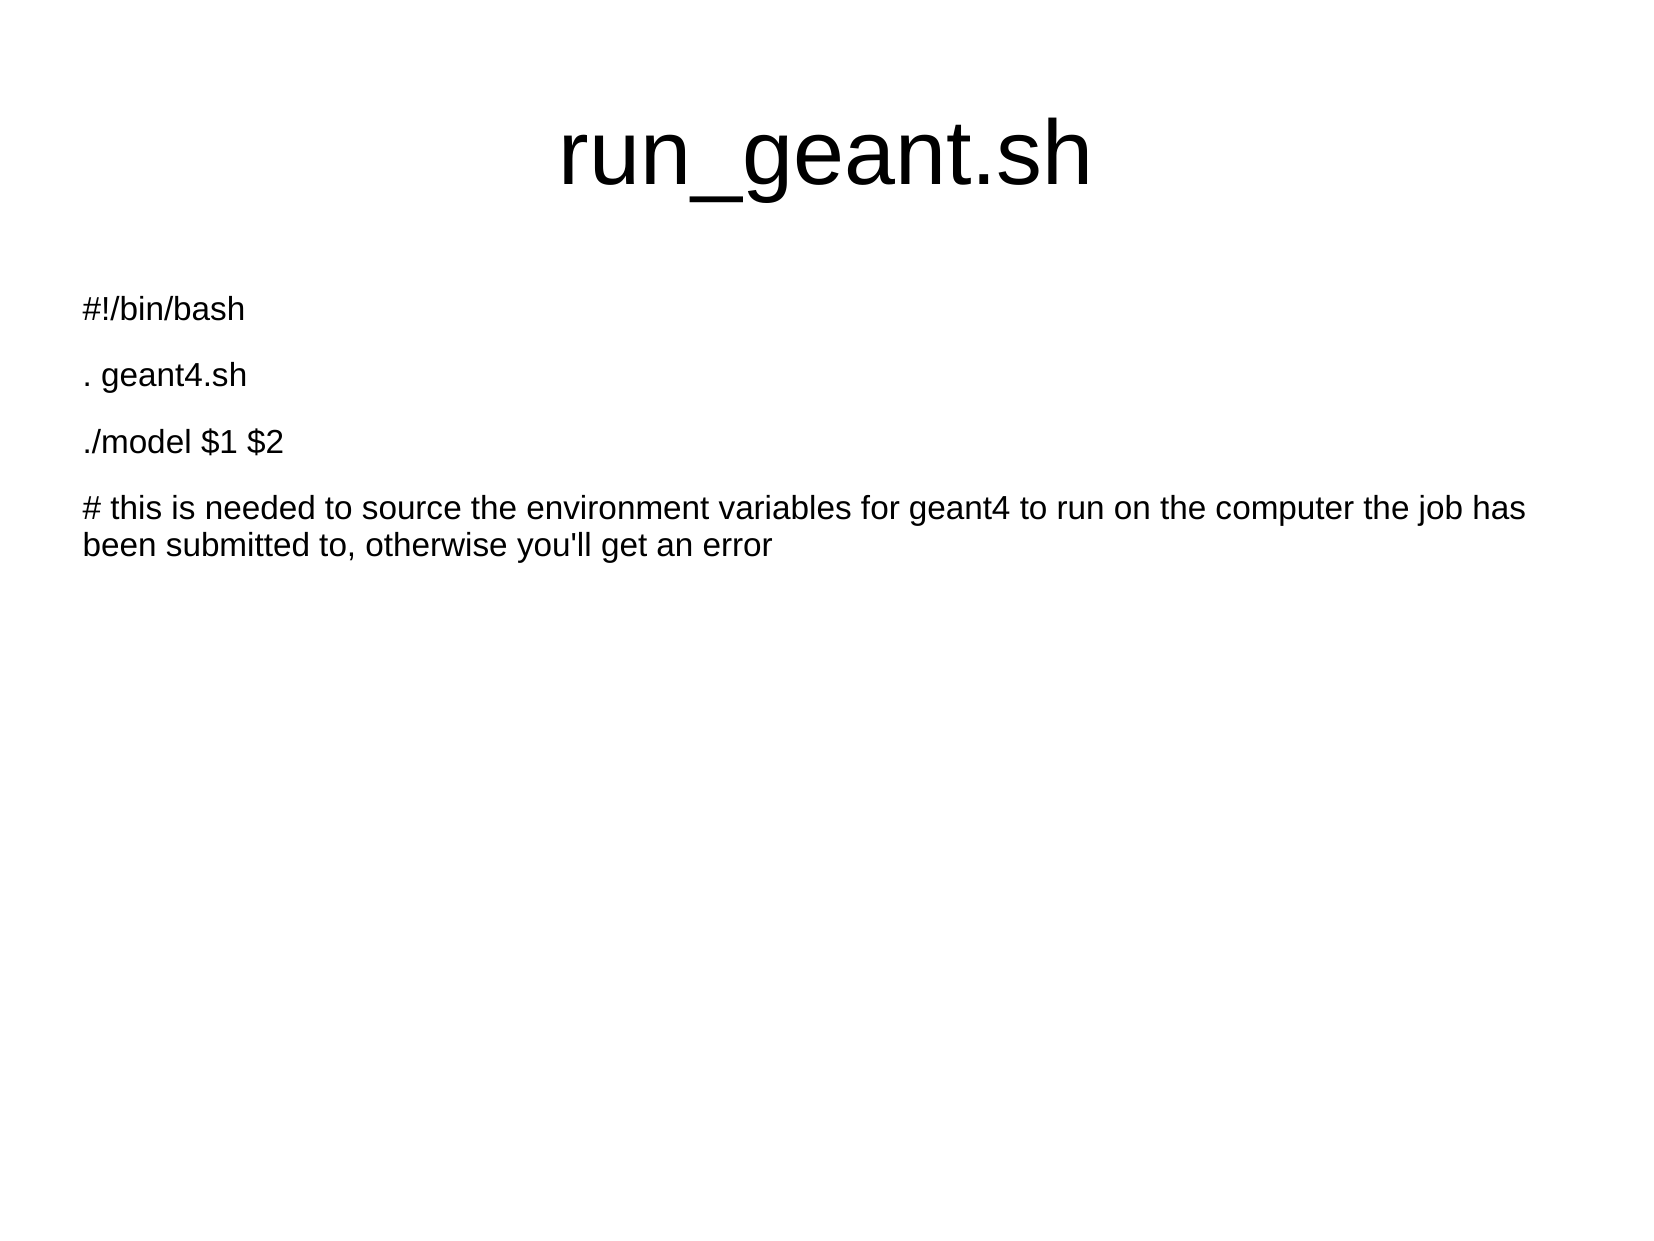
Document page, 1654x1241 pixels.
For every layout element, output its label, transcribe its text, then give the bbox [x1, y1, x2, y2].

title run_geant.sh [82, 49, 1571, 257]
list #!/bin/bash . geant4.sh ./model $1 $2 # this is needed to source the environment variables for geant4 to run on the computer the job has been submitted to, otherwise you'll get an error [82, 290, 1571, 1010]
